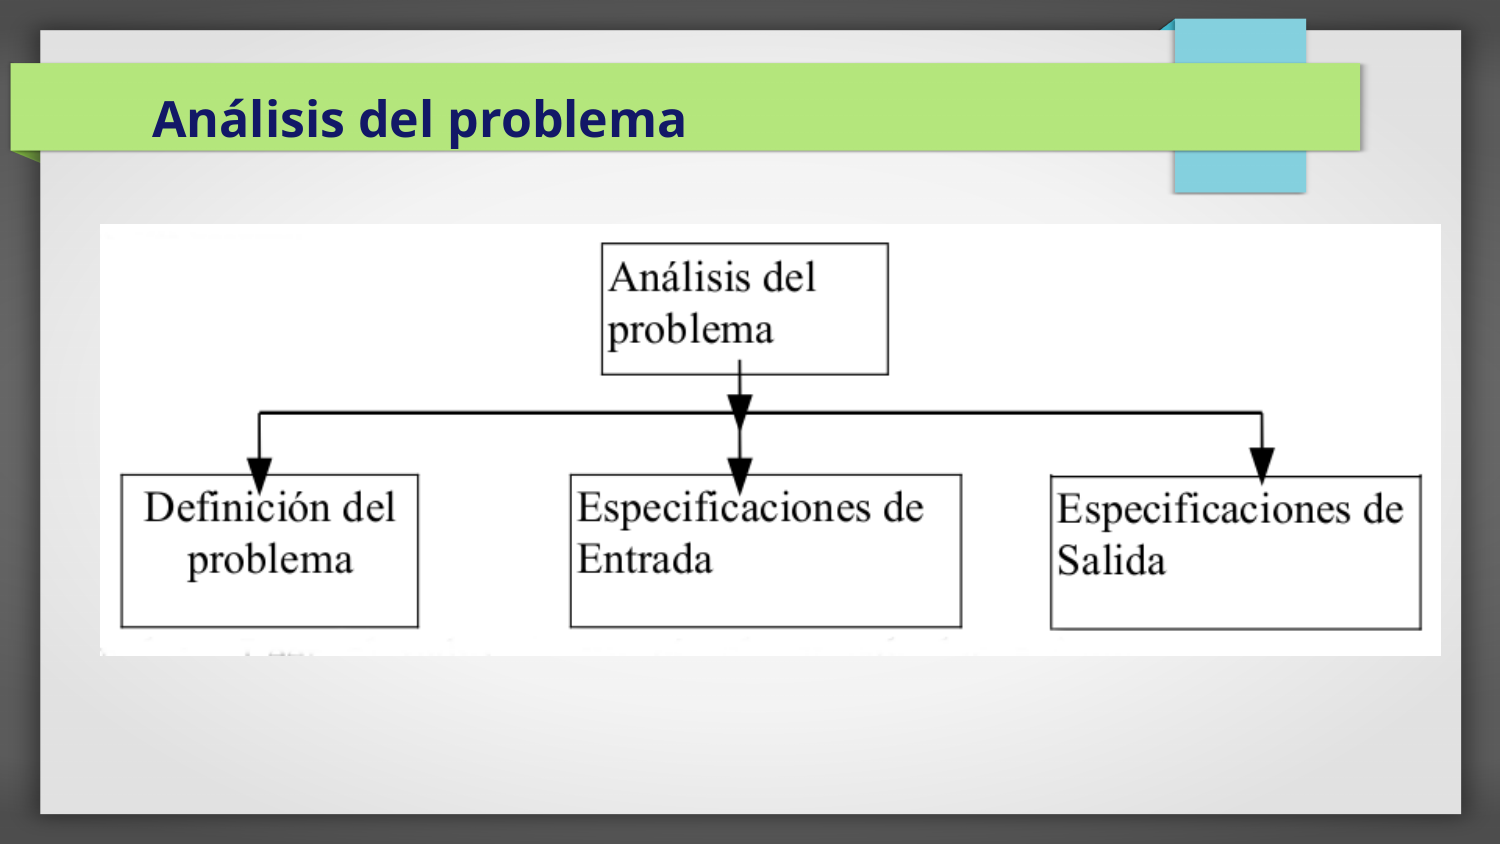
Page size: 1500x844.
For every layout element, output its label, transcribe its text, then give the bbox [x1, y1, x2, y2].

picture [0, 0, 1500, 844]
title Análisis del problema [137, 82, 1011, 163]
